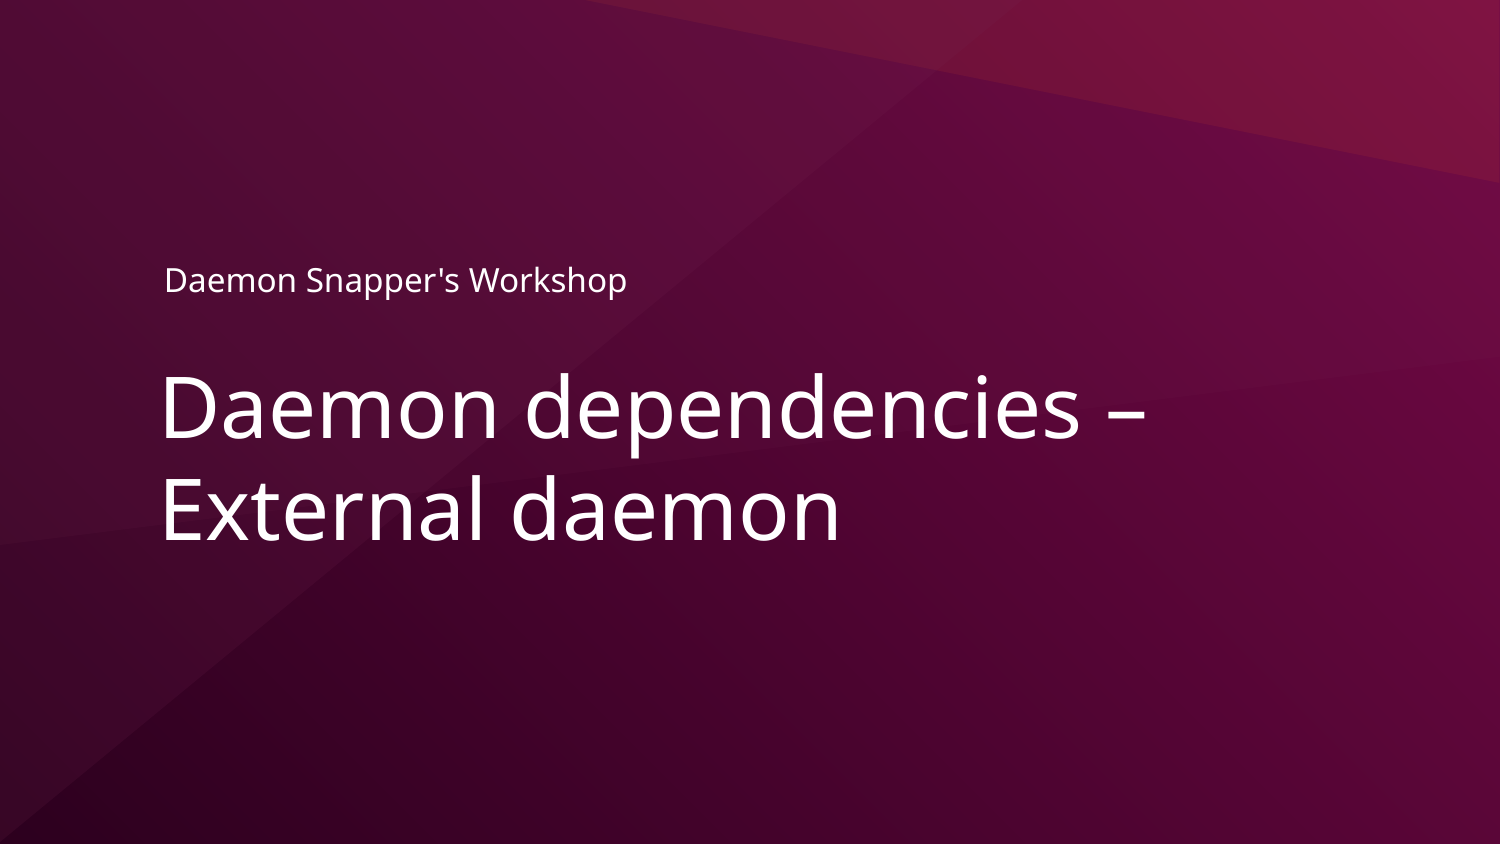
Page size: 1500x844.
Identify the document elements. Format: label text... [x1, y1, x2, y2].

title Daemon dependencies – External daemon [158, 352, 1378, 607]
subtitle Daemon Snapper's Workshop [163, 259, 940, 324]
